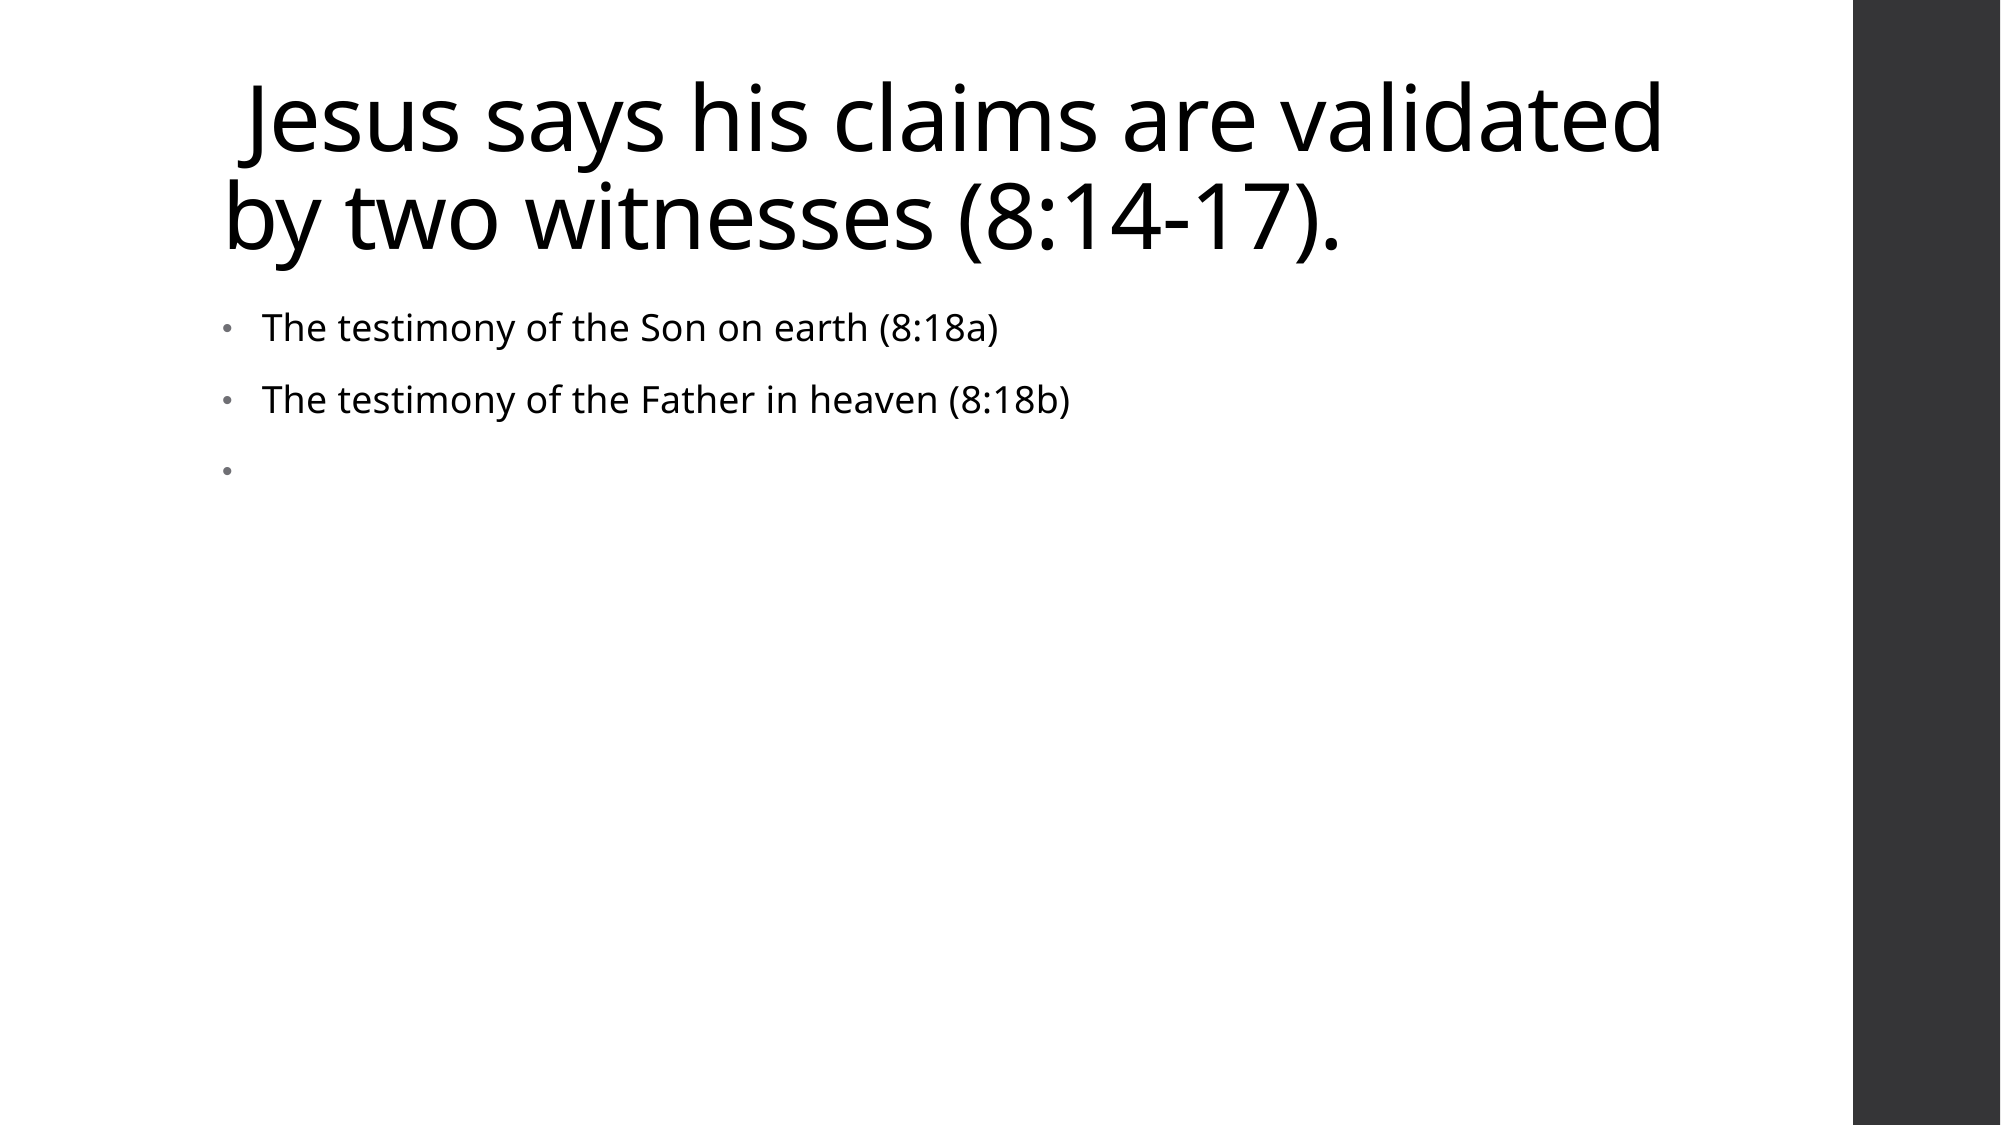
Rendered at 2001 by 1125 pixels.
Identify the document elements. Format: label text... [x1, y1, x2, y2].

list The testimony of the Son on earth (8:18a) The testimony of the Father in heaven (8:18b) [206, 299, 1617, 1014]
title Jesus says his claims are validated by two witnesses (8:14-17). [206, 60, 1797, 278]
